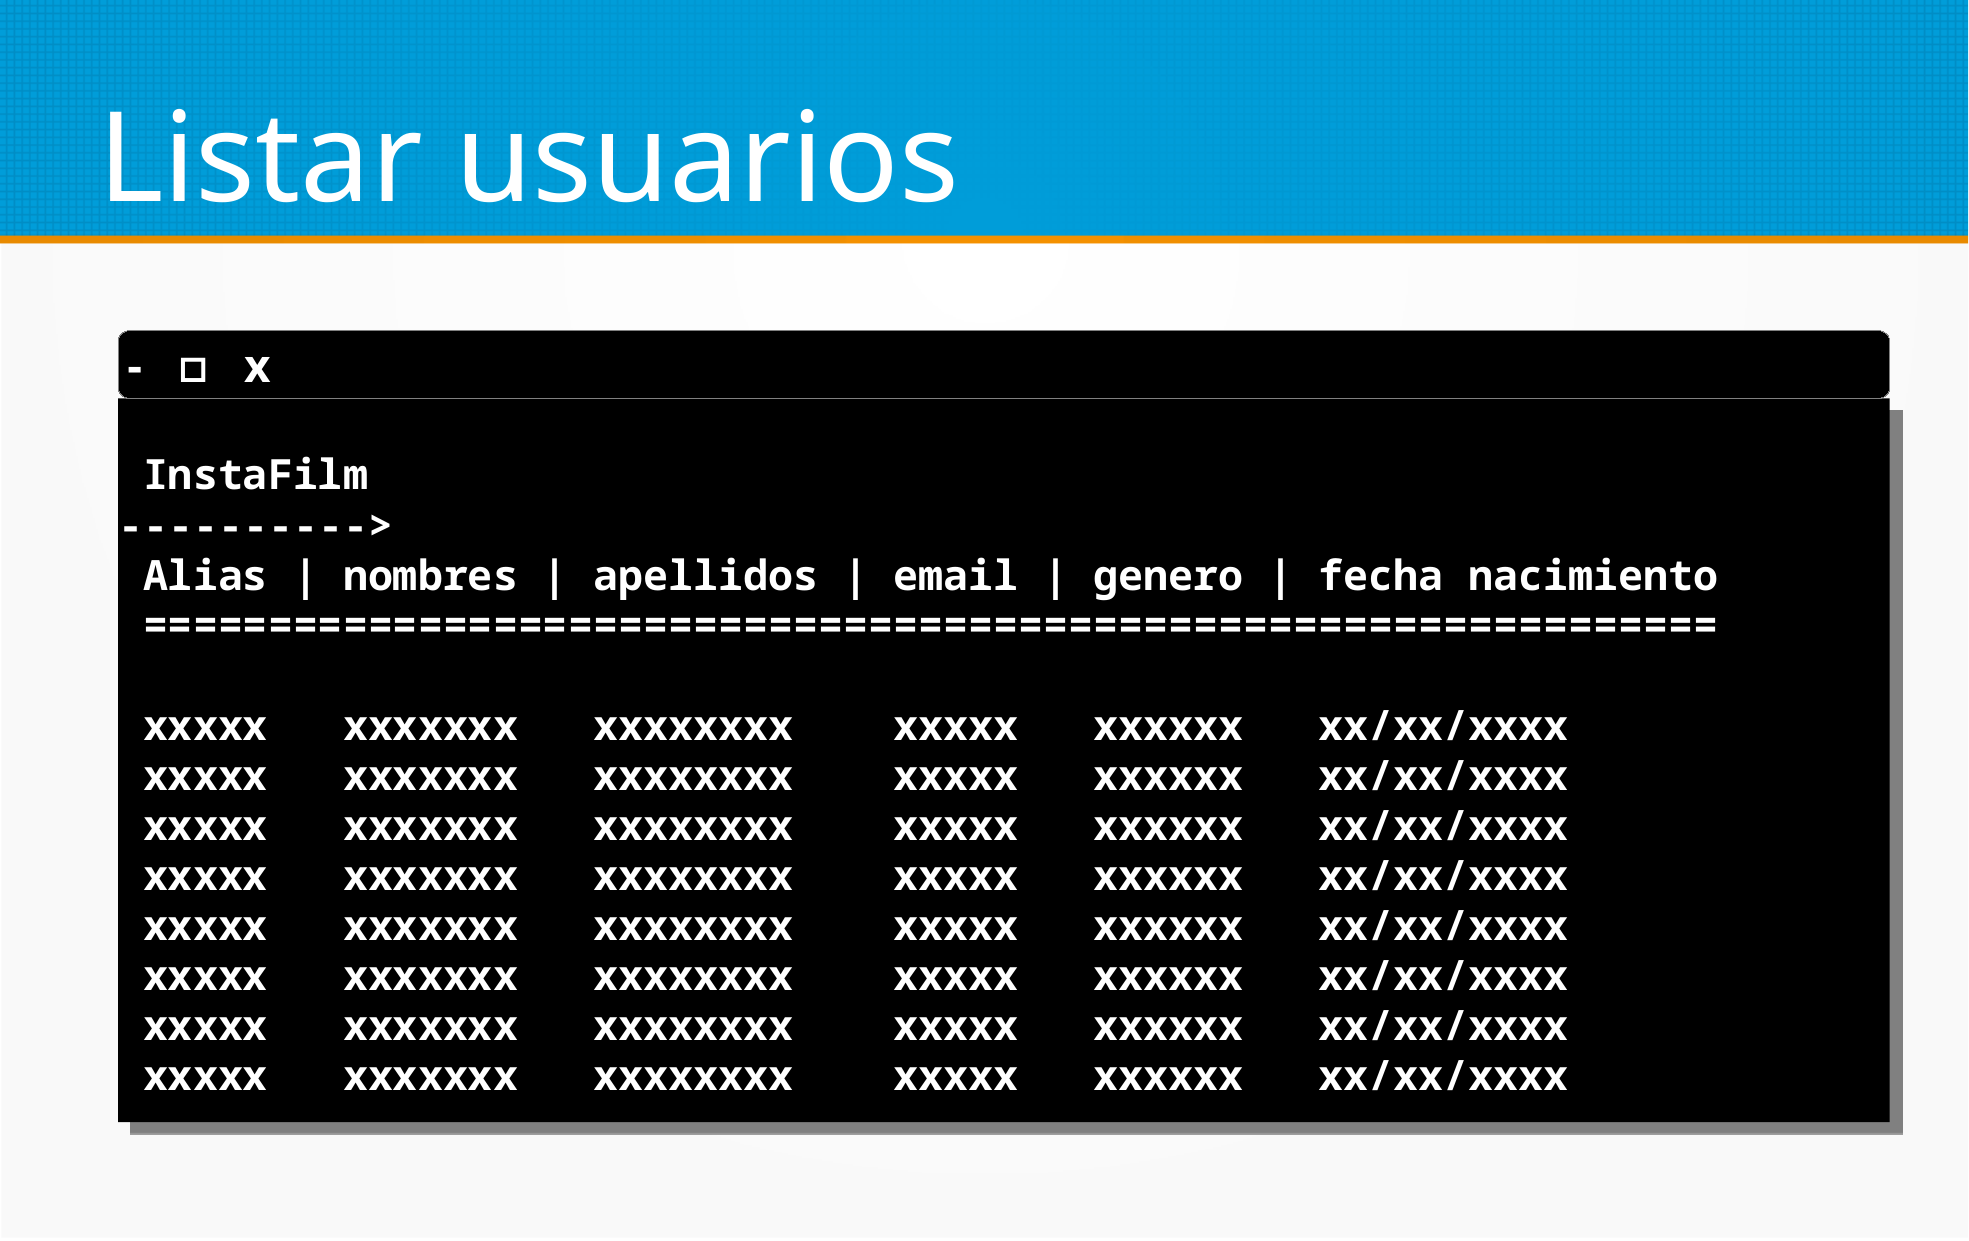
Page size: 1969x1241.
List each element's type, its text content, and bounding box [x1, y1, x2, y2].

text_box InstaFilm ----------> Alias | nombres | apellidos | email | genero | fecha nacimiento =============================================================== xxxxx xxxxxxx xxxxxxxx xxxxx xxxxxx xx/xx/xxxx xxxxx xxxxxxx xxxxxxxx xxxxx xxxxxx xx/xx/xxxx xxxxx xxxxxxx xxxxxxxx xxxxx xxxxxx xx/xx/xxxx xxxxx xxxxxxx xxxxxxxx xxxxx xxxxxx xx/xx/xxxx xxxxx xxxxxxx xxxxxxxx xxxxx xxxxxx xx/xx/xxxx xxxxx xxxxxxx xxxxxxxx xxxxx xxxxxx xx/xx/xxxx xxxxx xxxxxxx xxxxxxxx xxxxx xxxxxx xx/xx/xxxx xxxxx xxxxxxx xxxxxxxx xxxxx xxxxxx xx/xx/xxxx [118, 398, 1890, 1123]
text_box - □ x [118, 330, 1890, 399]
title Listar usuarios [98, 19, 1870, 227]
